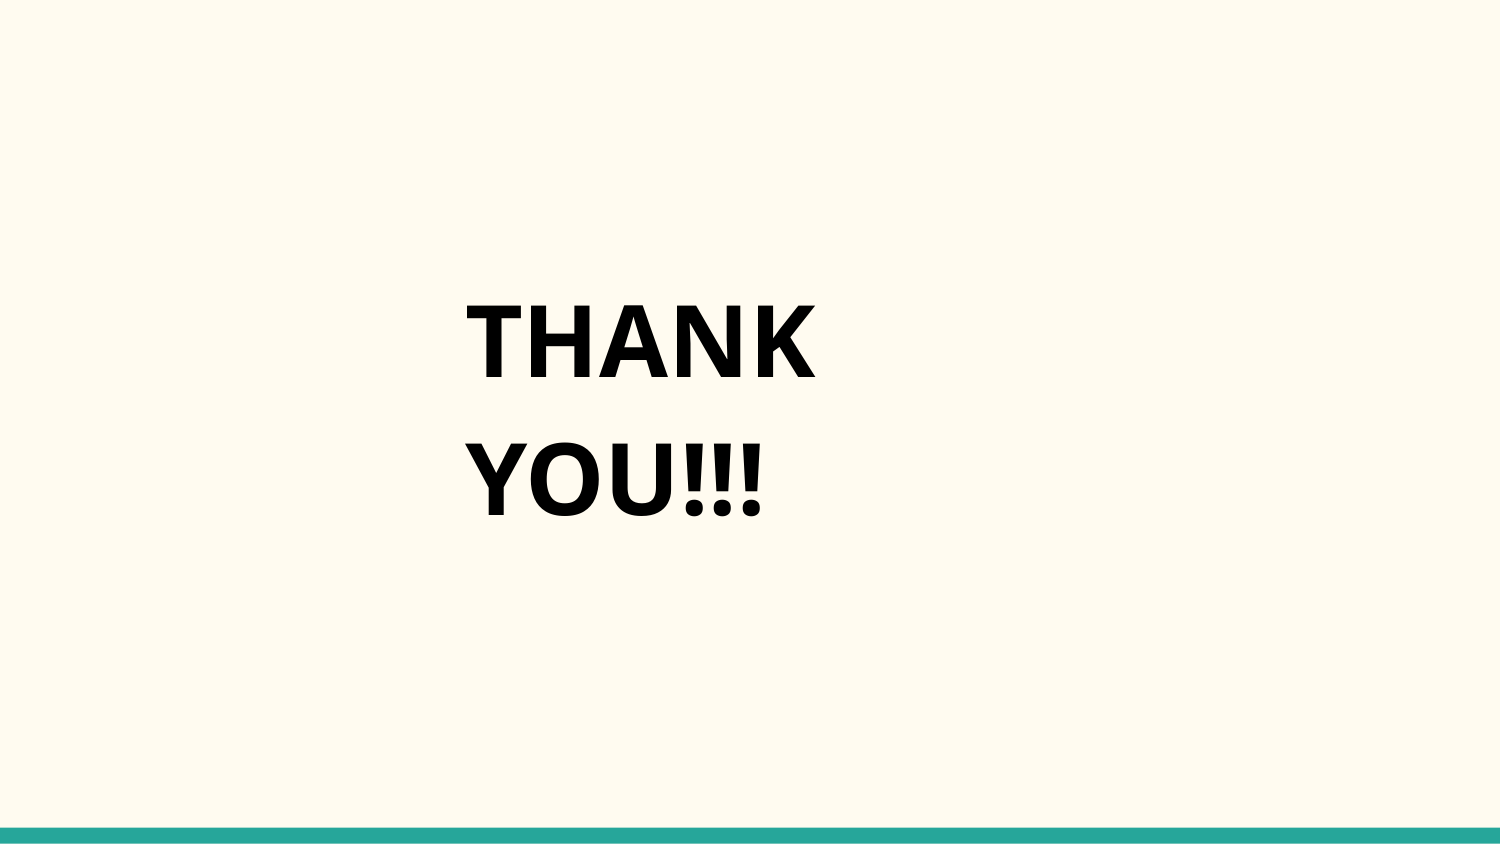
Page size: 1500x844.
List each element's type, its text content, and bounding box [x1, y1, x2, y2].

list THANK YOU!!! [450, 244, 980, 542]
